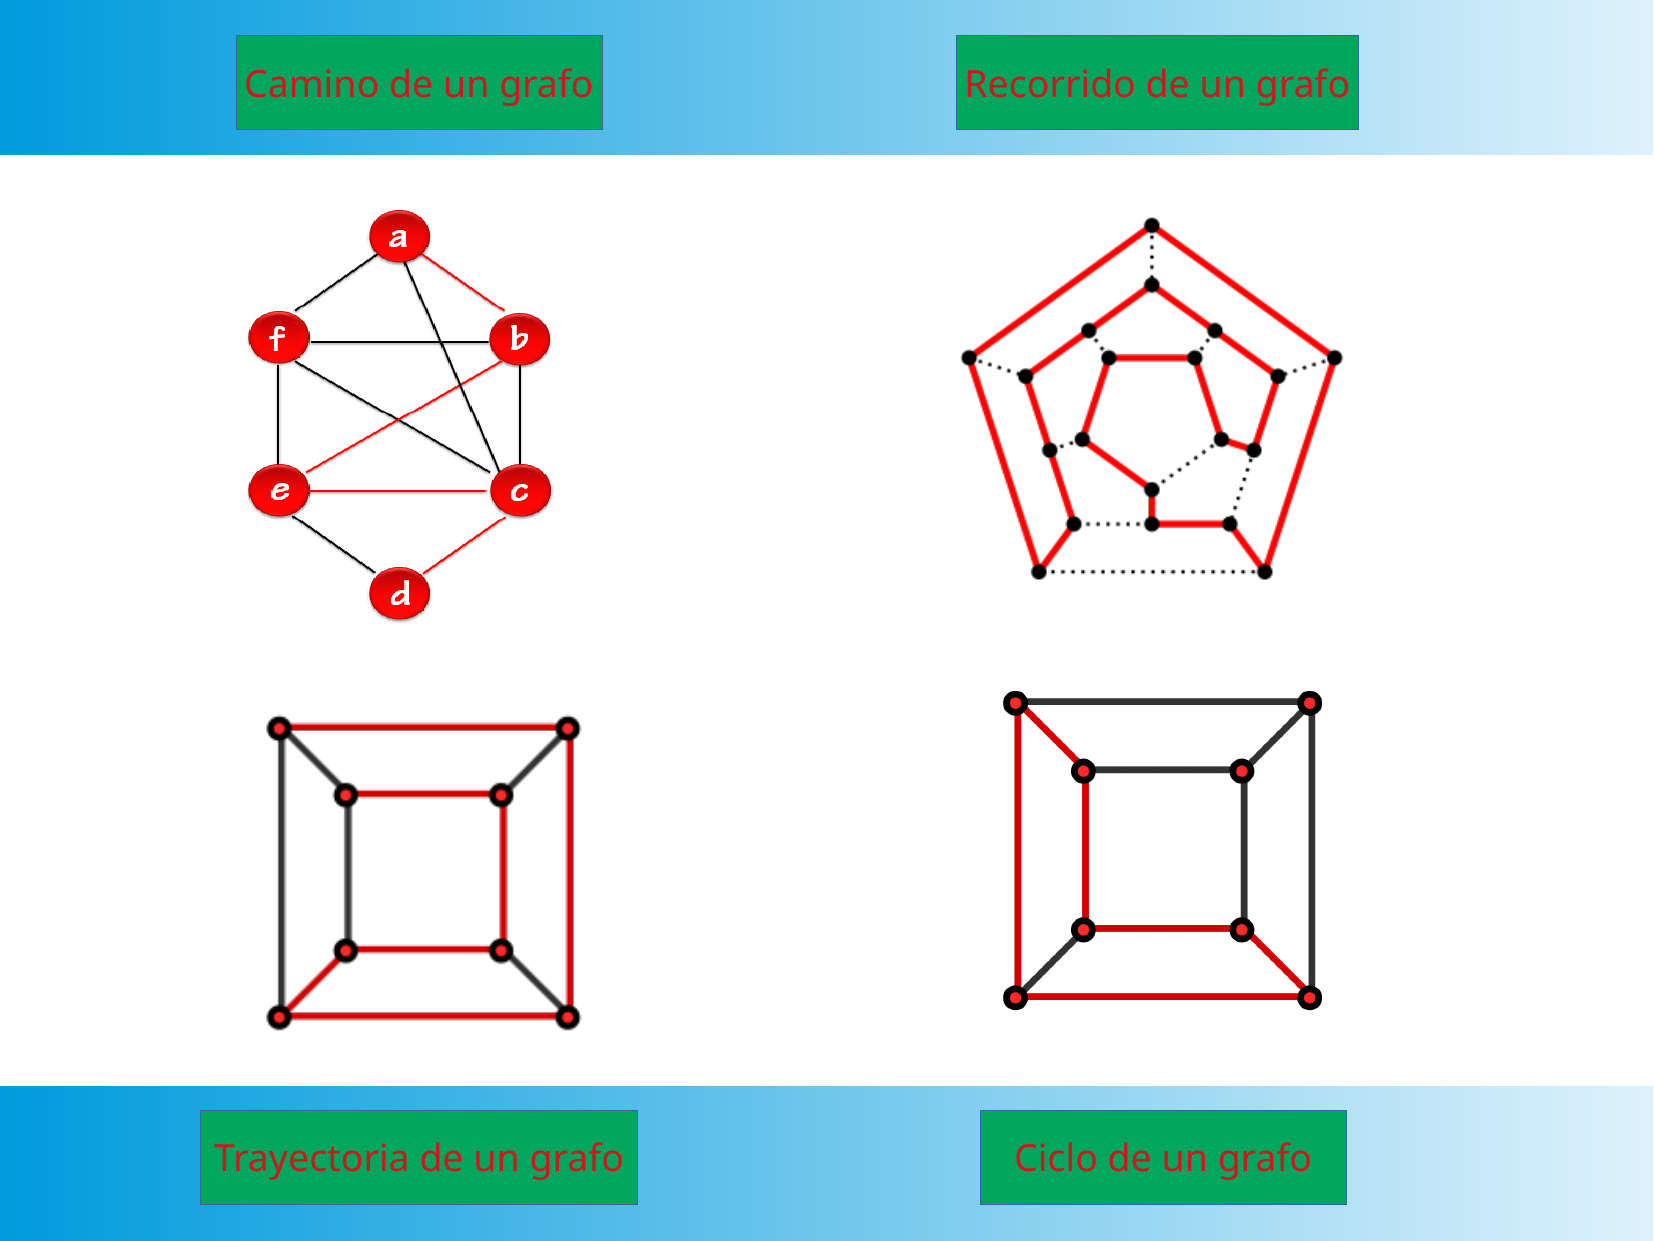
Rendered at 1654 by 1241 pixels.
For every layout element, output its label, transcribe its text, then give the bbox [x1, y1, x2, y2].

picture [965, 658, 1347, 1028]
picture [236, 200, 560, 626]
text_box Recorrido de un grafo [956, 35, 1359, 130]
picture [236, 696, 603, 1044]
text_box Trayectoria de un grafo [200, 1110, 638, 1205]
text_box Ciclo de un grafo [980, 1110, 1347, 1205]
picture [956, 212, 1348, 587]
text_box Camino de un grafo [236, 35, 603, 130]
